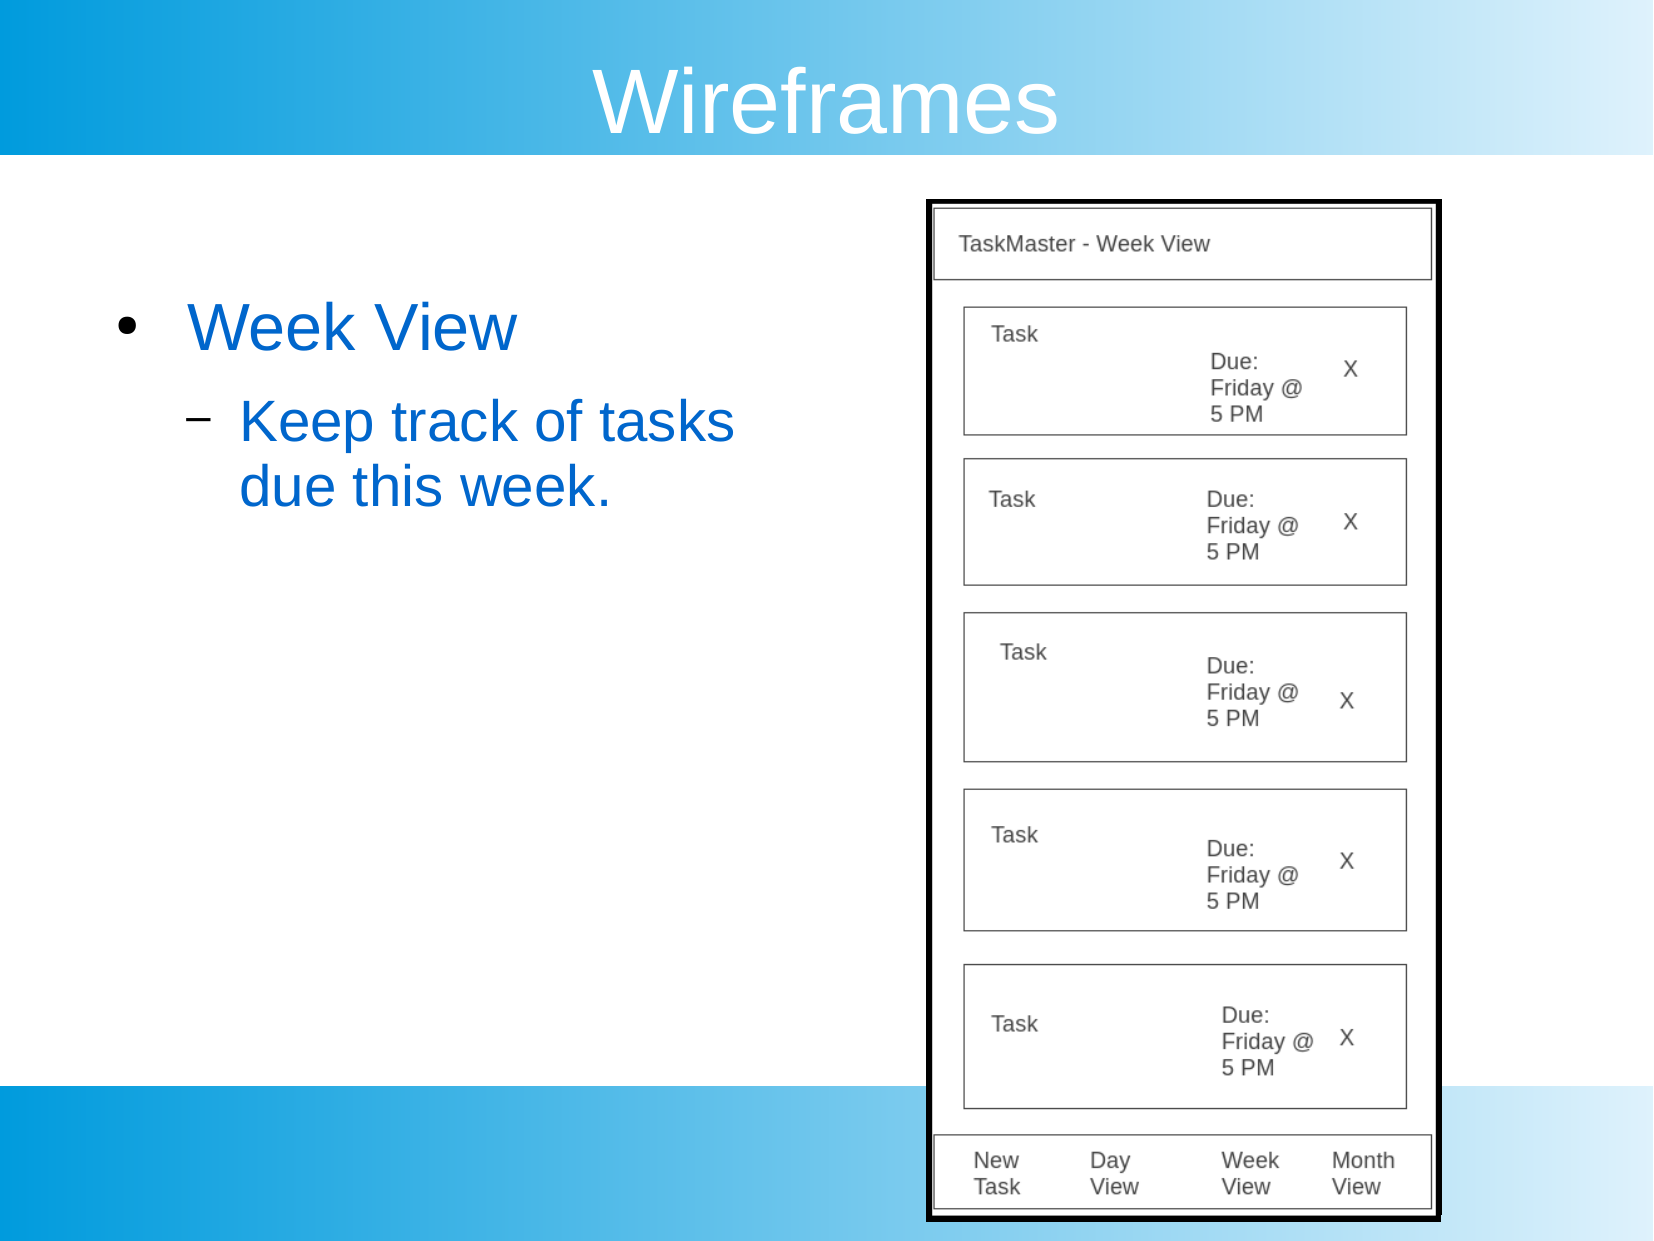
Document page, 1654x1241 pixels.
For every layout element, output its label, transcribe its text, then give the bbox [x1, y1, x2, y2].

picture [926, 199, 1442, 1222]
title Wireframes [82, 49, 1571, 155]
list Week View Keep track of tasks due this week. [97, 290, 811, 1010]
